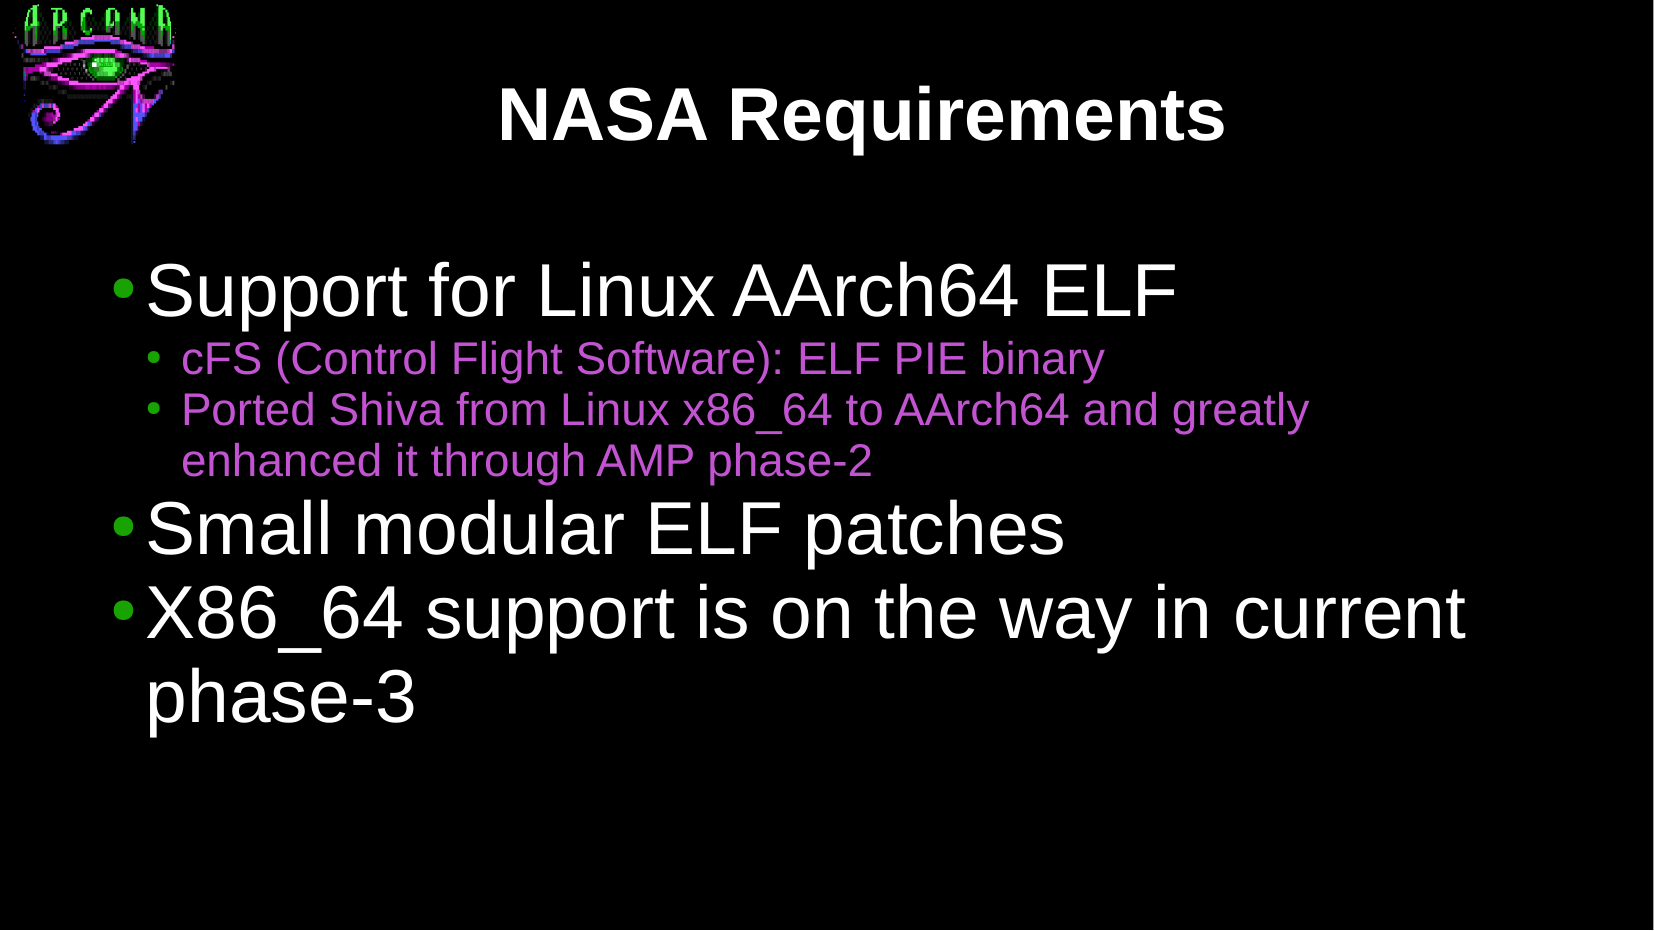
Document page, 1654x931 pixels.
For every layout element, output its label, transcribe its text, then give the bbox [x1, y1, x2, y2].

text_box Support for Linux AArch64 ELF cFS (Control Flight Software): ELF PIE binary Ported Shiva from Linux x86_64 to AArch64 and greatly enhanced it through AMP phase-2 Small modular ELF patches X86_64 support is on the way in current phase-3 [95, 241, 1483, 798]
picture [5, 1, 188, 151]
title NASA Requirements [183, 22, 1542, 207]
